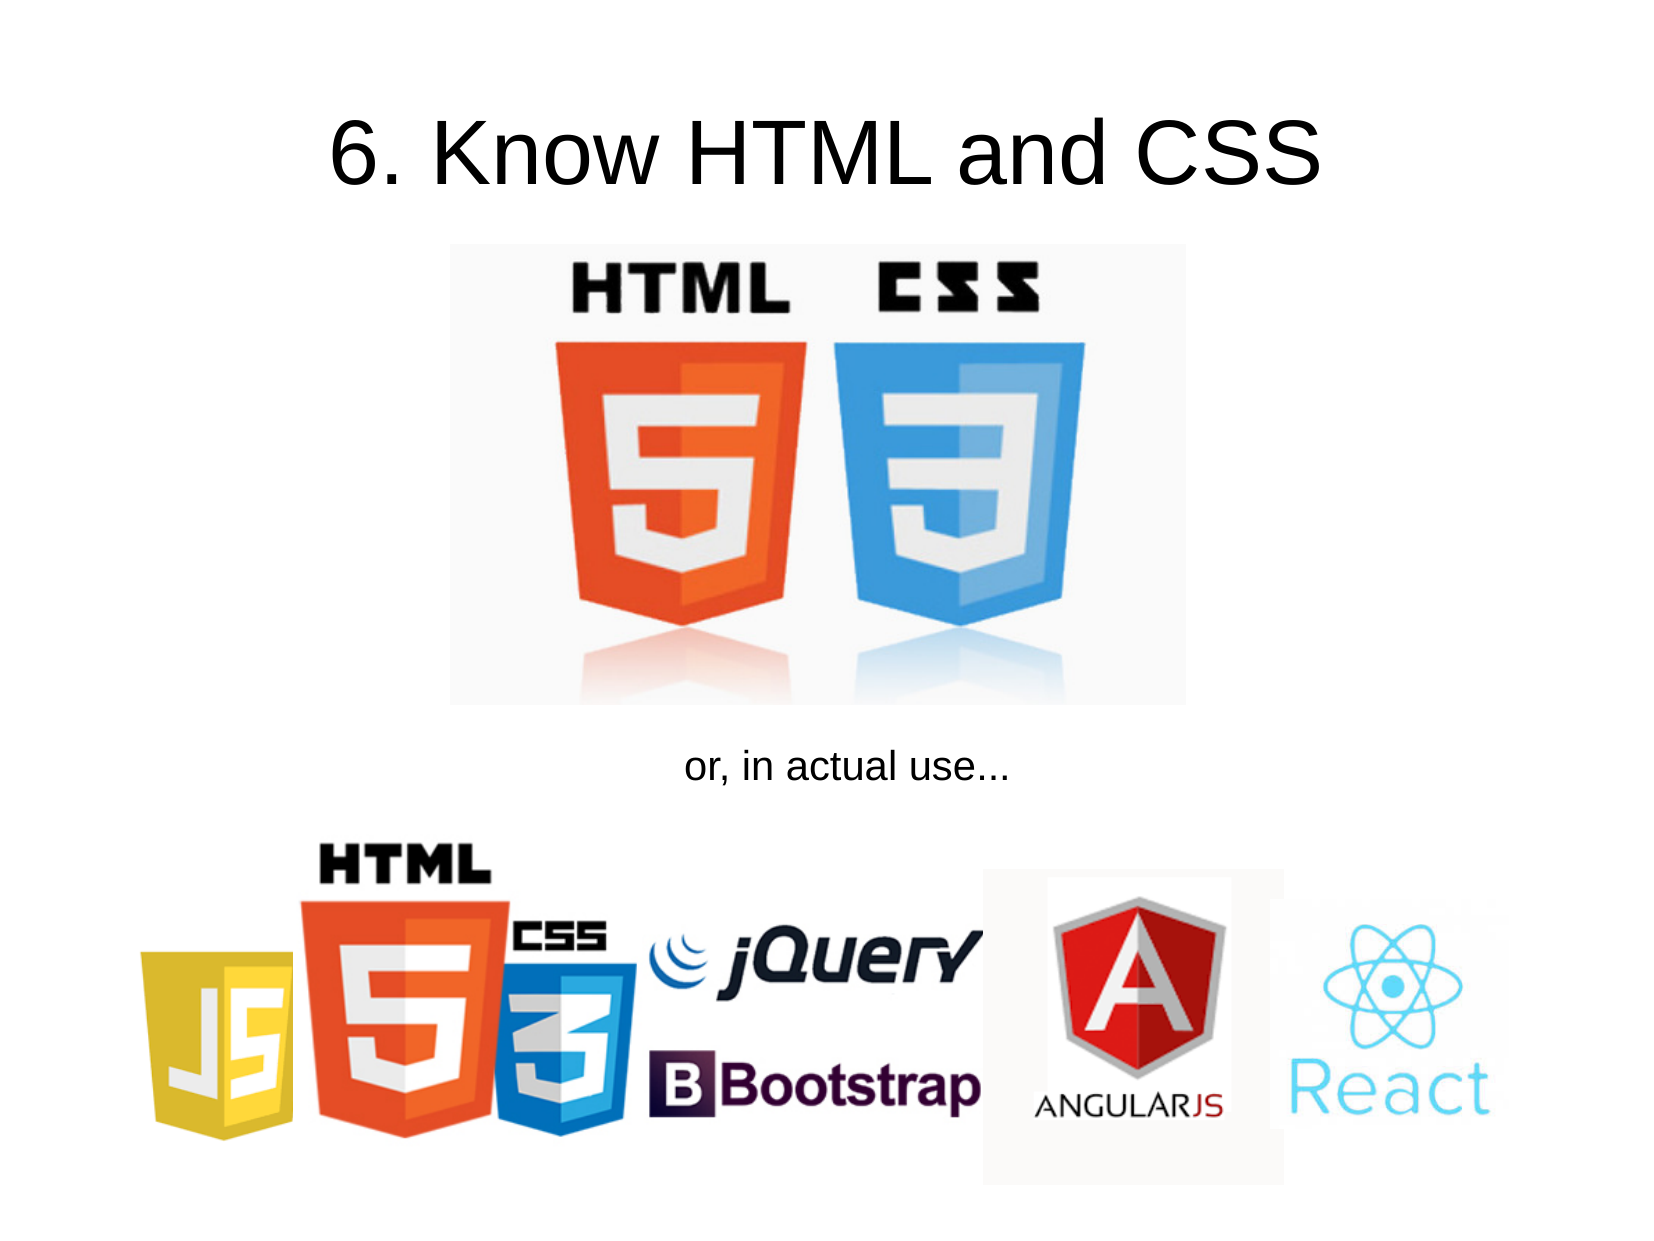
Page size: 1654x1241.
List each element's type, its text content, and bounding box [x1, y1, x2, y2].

picture [450, 244, 1186, 706]
picture [116, 825, 1509, 1201]
title 6. Know HTML and CSS [82, 49, 1571, 257]
text_box or, in actual use... [555, 735, 1141, 797]
